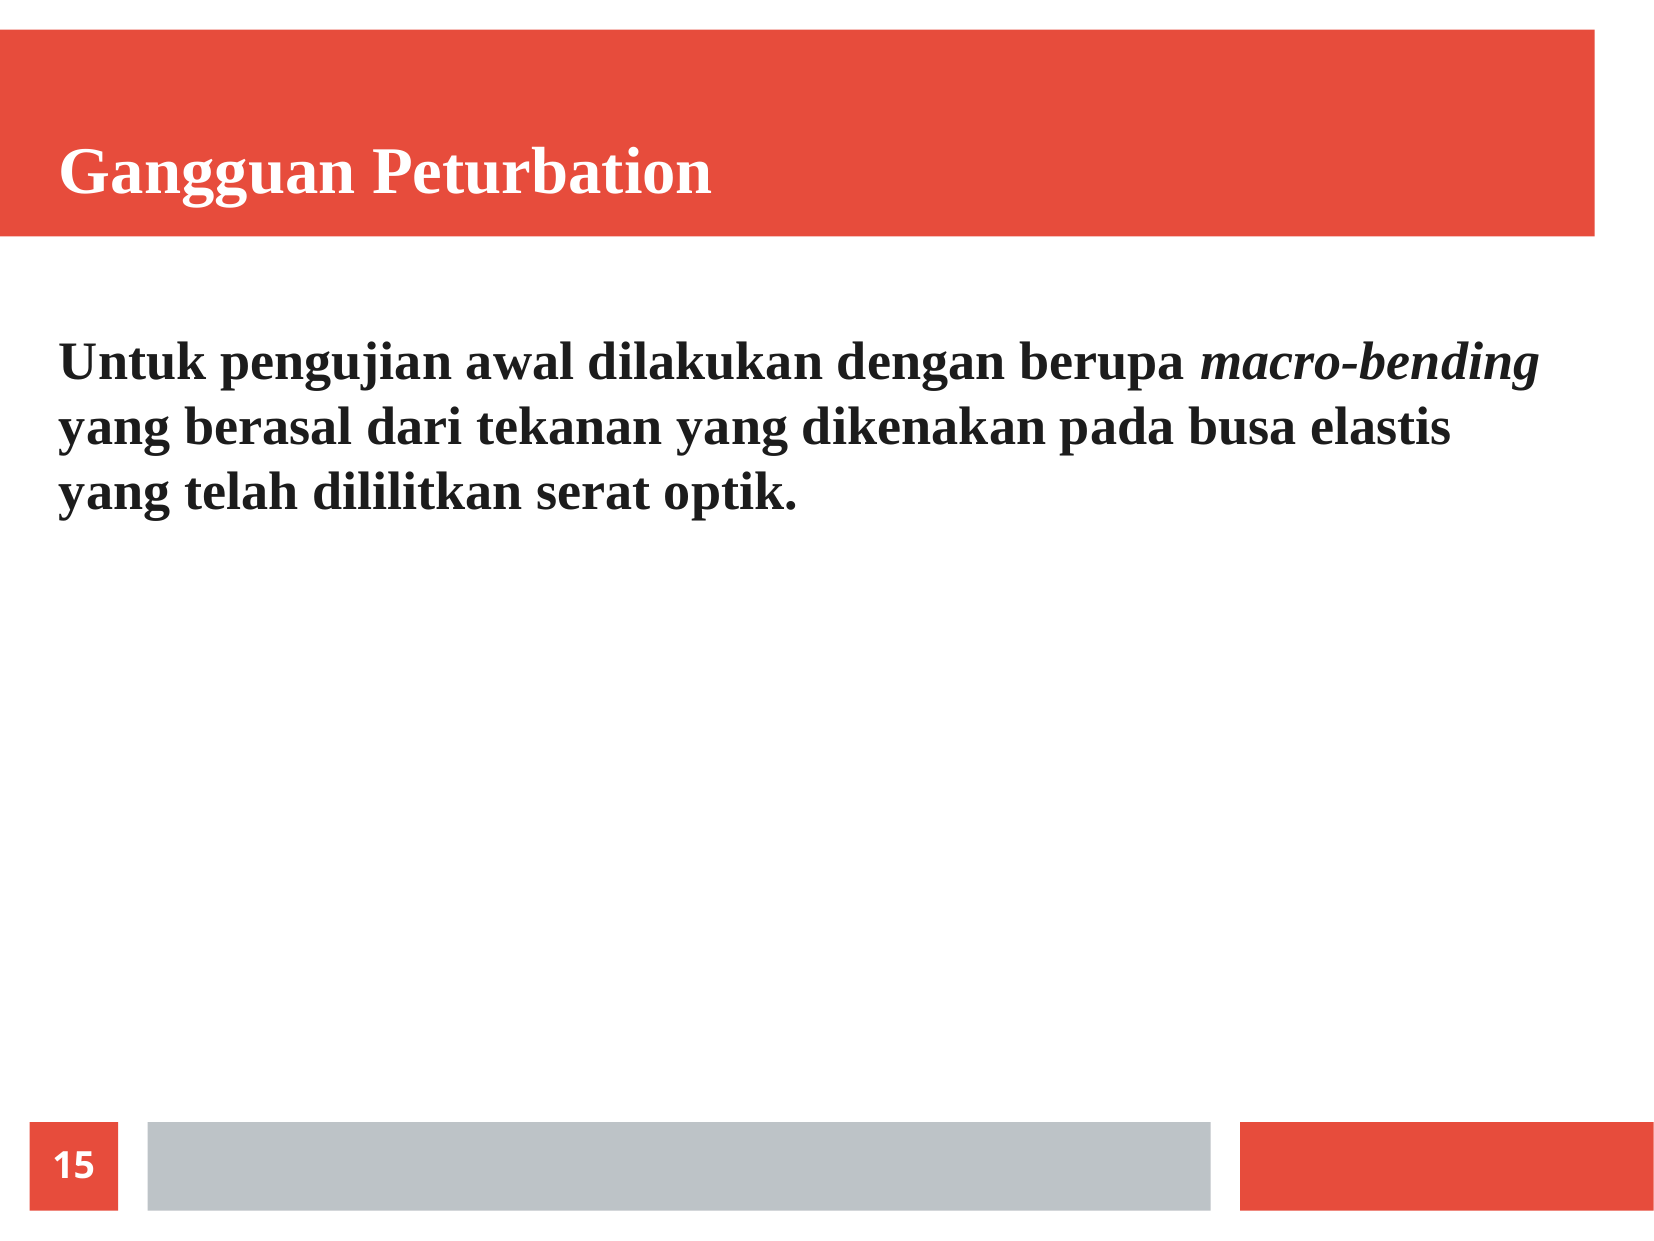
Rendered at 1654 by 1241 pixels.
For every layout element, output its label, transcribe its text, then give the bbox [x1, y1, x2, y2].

list Untuk pengujian awal dilakukan dengan berupa macro-bending yang berasal dari tekanan yang dikenakan pada busa elastis yang telah dililitkan serat optik. [59, 324, 1565, 1093]
text_box [29, 1122, 119, 1211]
title Gangguan Peturbation [59, 59, 1595, 207]
